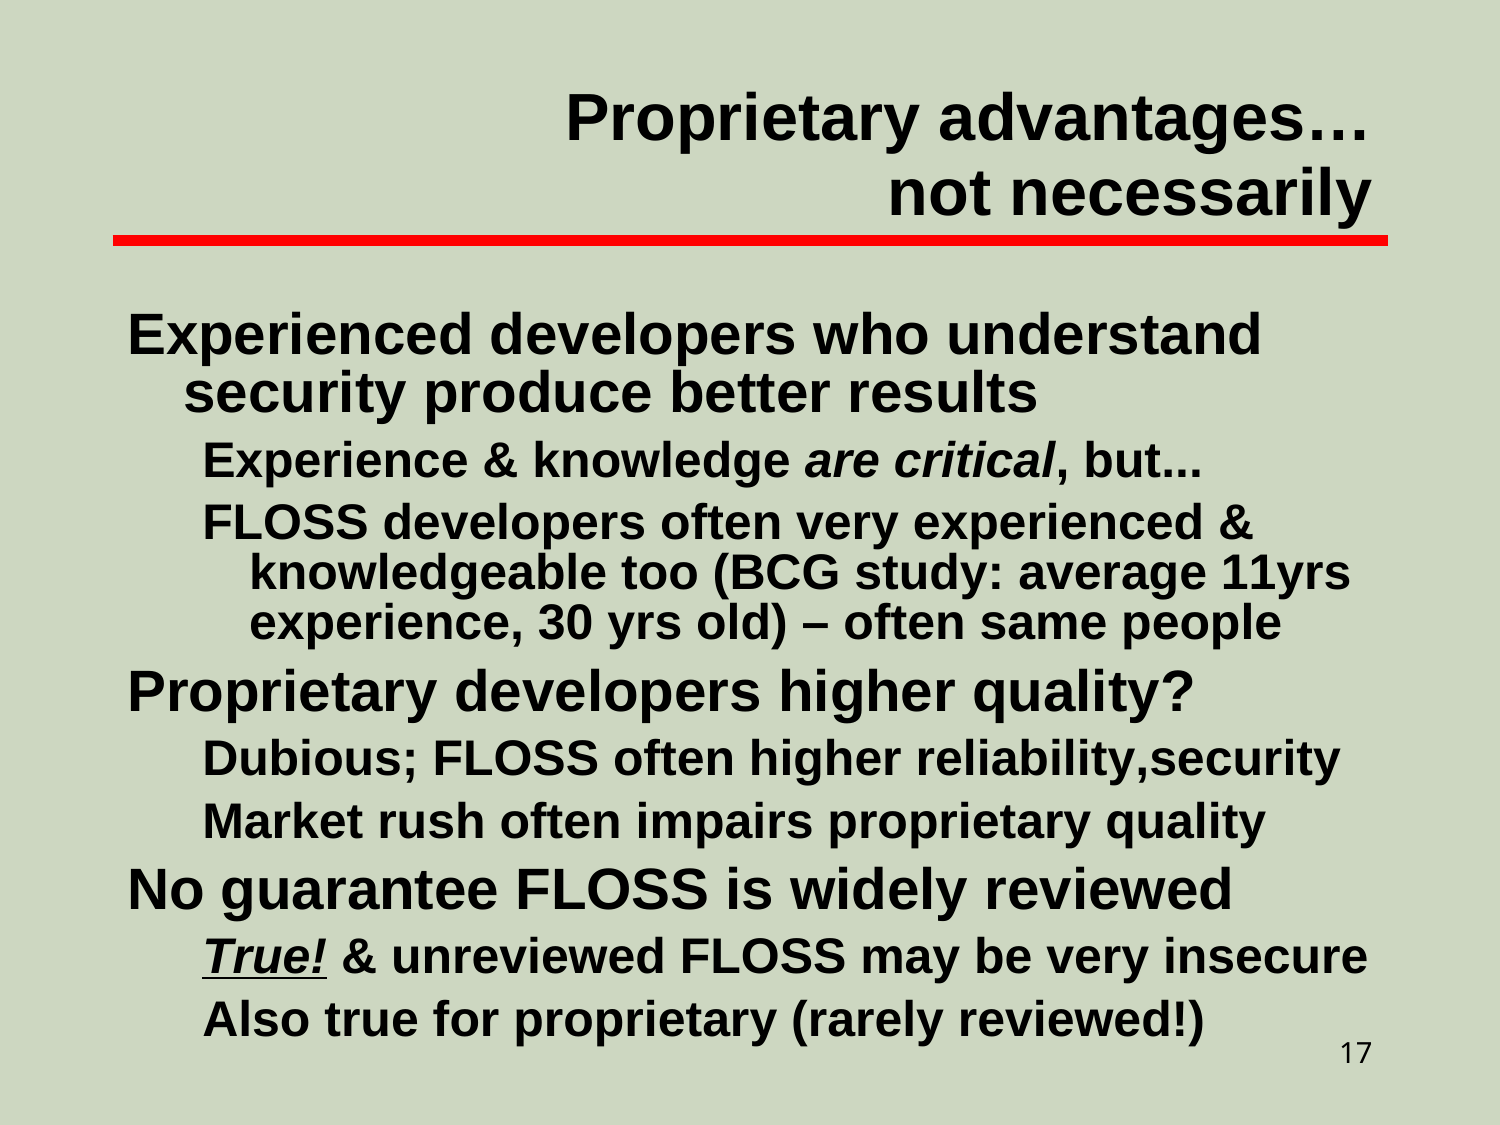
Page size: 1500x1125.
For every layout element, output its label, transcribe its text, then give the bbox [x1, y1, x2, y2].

list Experienced developers who understand security produce better results Experience & knowledge are critical, but... FLOSS developers often very experienced & knowledgeable too (BCG study: average 11yrs experience, 30 yrs old) – often same people Proprietary developers higher quality? Dubious; FLOSS often higher reliability,security Market rush often impairs proprietary quality No guarantee FLOSS is widely reviewed True! & unreviewed FLOSS may be very insecure Also true for proprietary (rarely reviewed!) [112, 299, 1388, 1111]
title Proprietary advantages… not necessarily [337, 72, 1388, 238]
